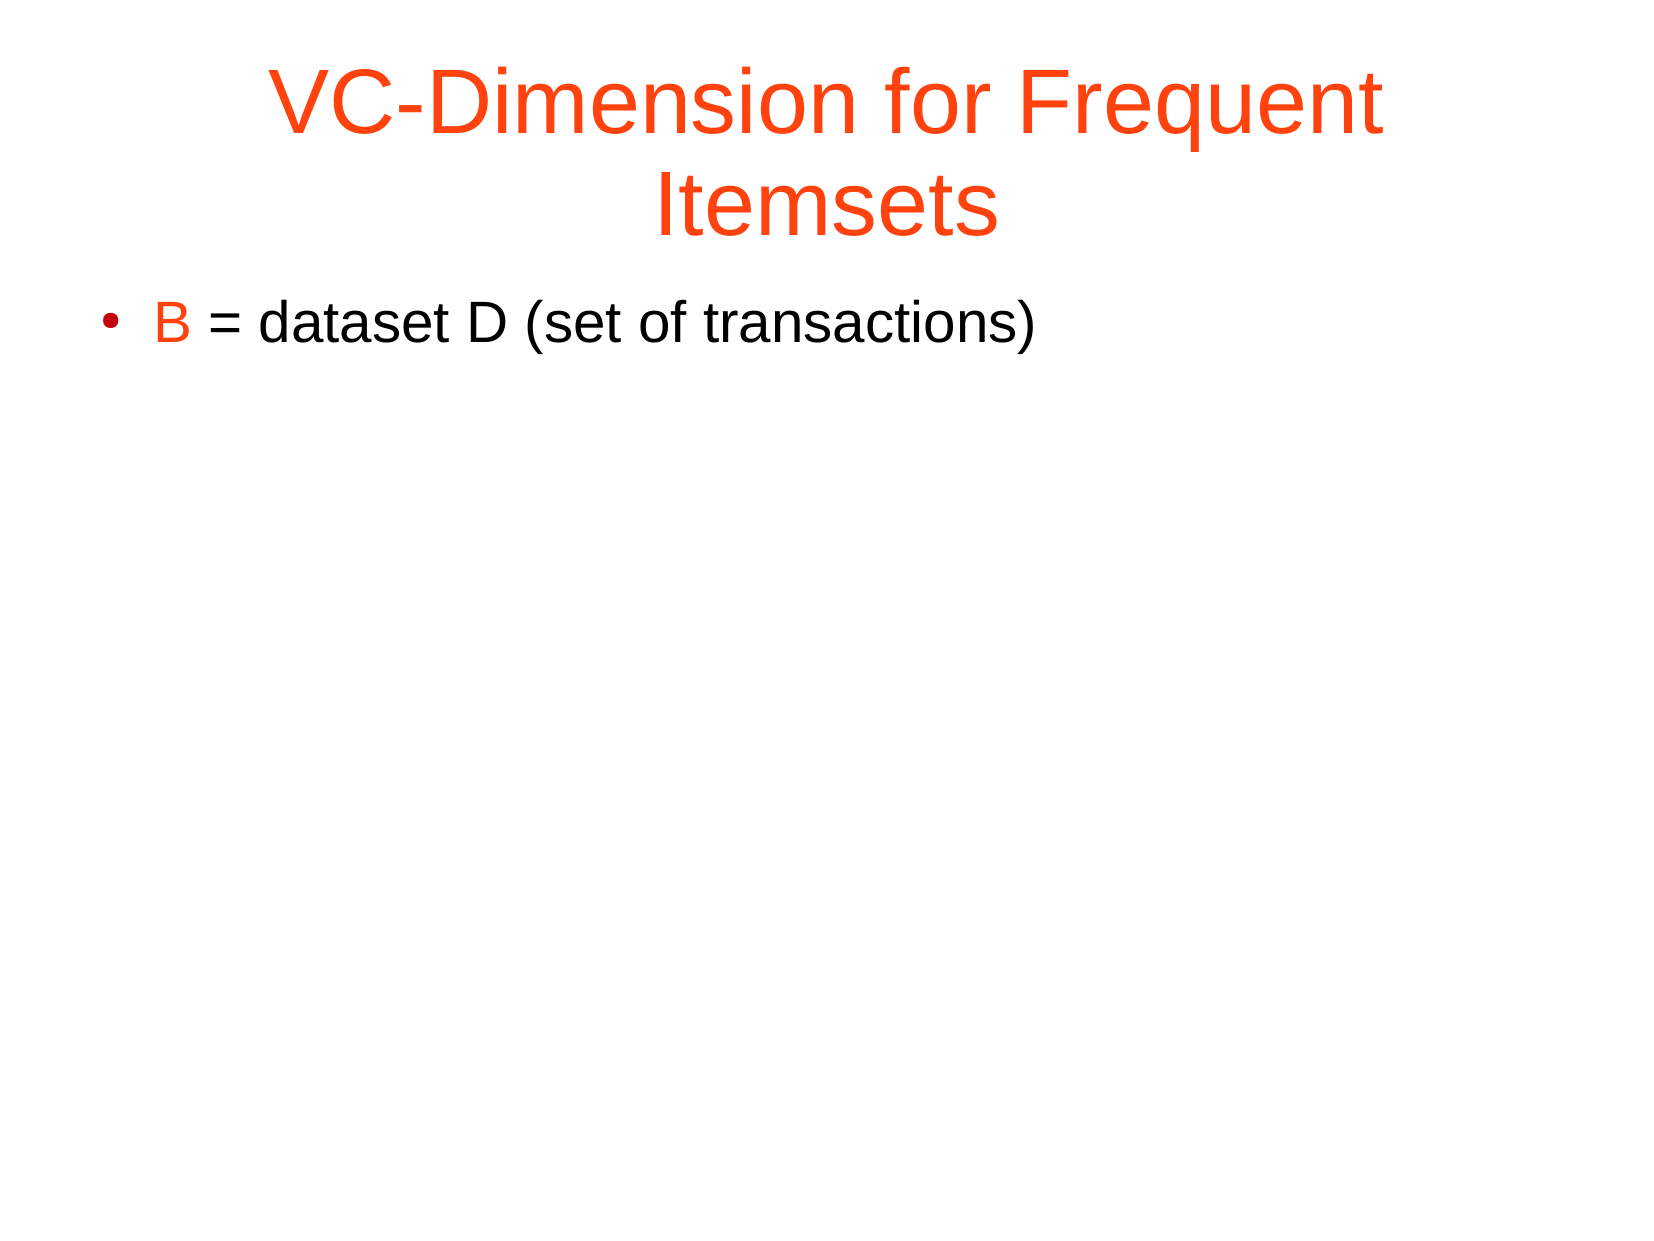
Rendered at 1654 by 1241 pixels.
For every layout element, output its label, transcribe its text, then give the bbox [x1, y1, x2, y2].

title VC-Dimension for Frequent Itemsets [82, 49, 1571, 257]
list B = dataset D (set of transactions) [82, 290, 1538, 1141]
